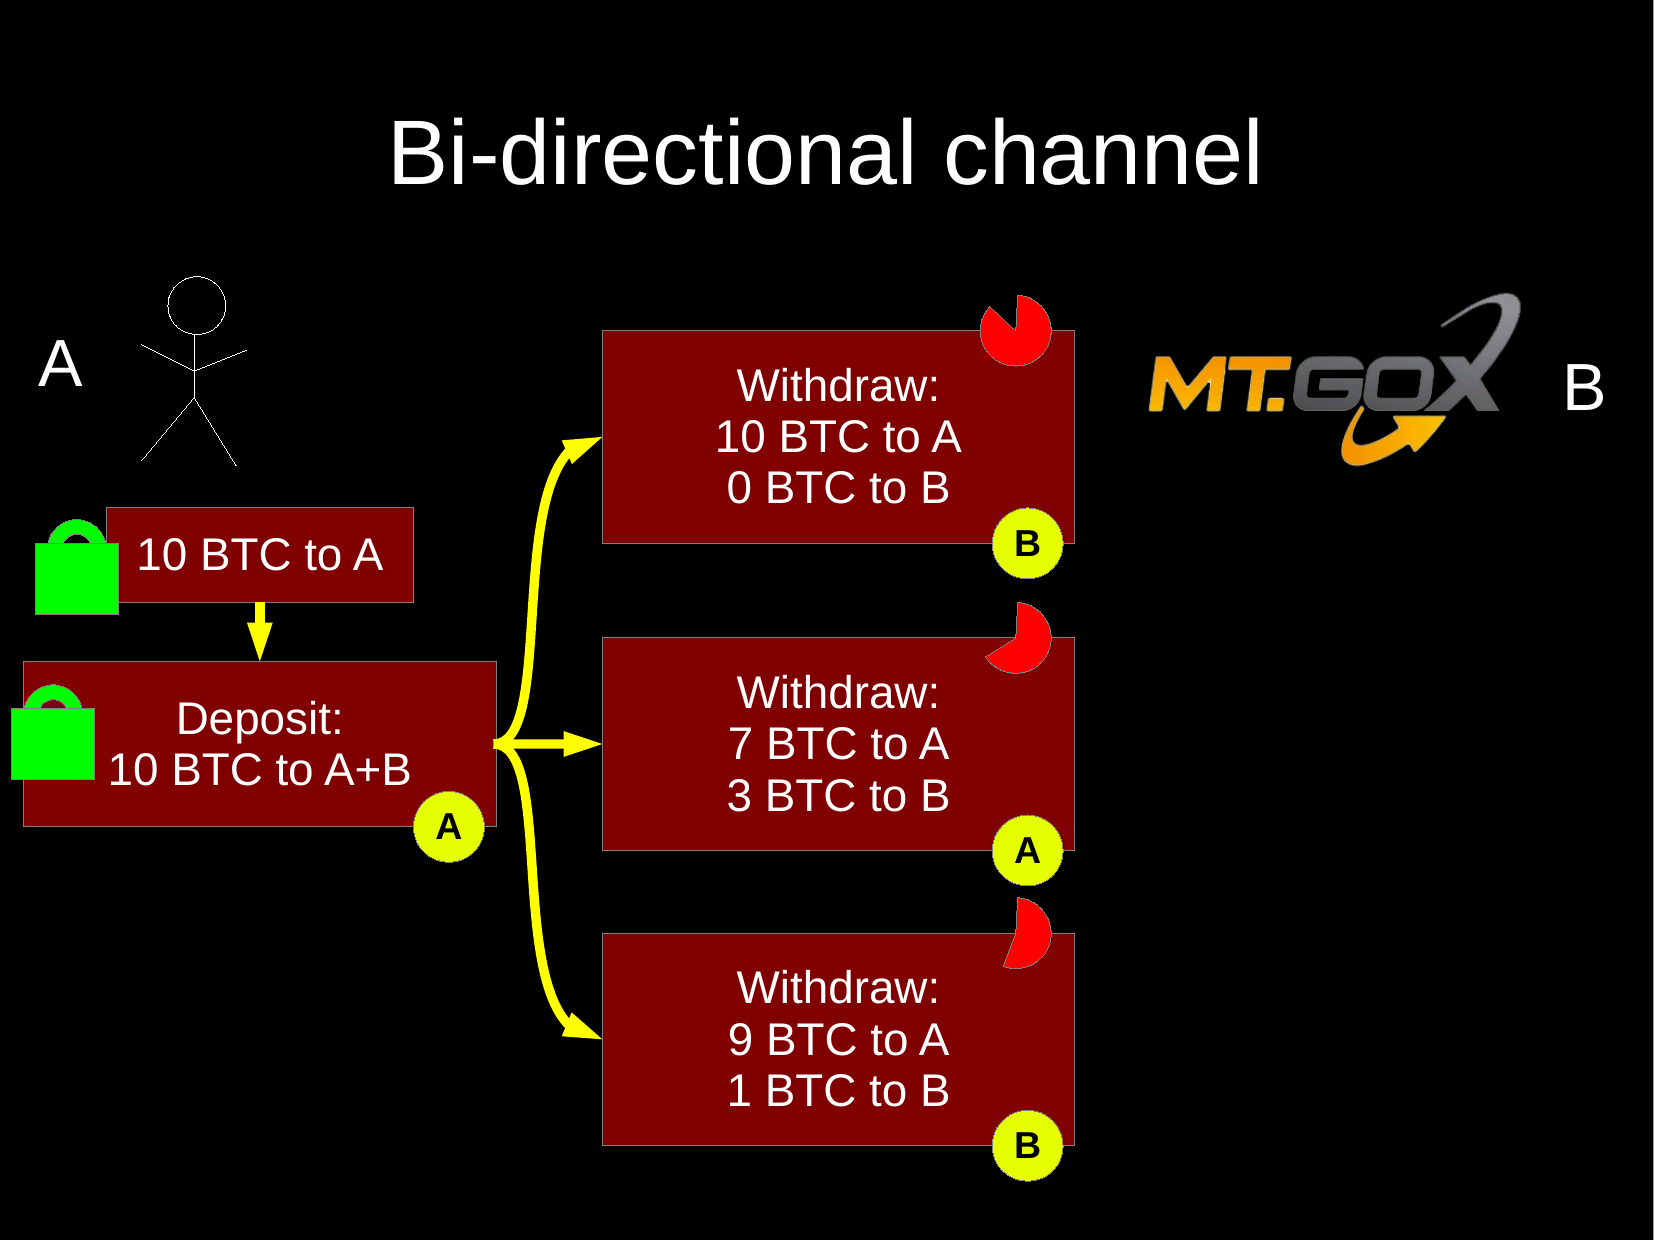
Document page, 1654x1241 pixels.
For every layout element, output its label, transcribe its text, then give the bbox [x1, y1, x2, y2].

text_box A [992, 814, 1064, 886]
text_box Withdraw: 10 BTC to A 0 BTC to B [602, 330, 1075, 544]
text_box B [992, 507, 1064, 579]
text_box [1003, 897, 1052, 969]
text_box A [413, 791, 485, 863]
title Bi-directional channel [82, 49, 1571, 257]
text_box [35, 519, 119, 615]
text_box Withdraw: 7 BTC to A 3 BTC to B [602, 637, 1075, 851]
text_box 10 BTC to A [106, 507, 414, 603]
text_box [980, 295, 1052, 367]
text_box B [1547, 342, 1622, 432]
text_box Withdraw: 9 BTC to A 1 BTC to B [602, 933, 1075, 1146]
text_box [985, 602, 1052, 674]
text_box [11, 684, 95, 780]
text_box B [992, 1110, 1064, 1182]
text_box Deposit: 10 BTC to A+B [23, 661, 497, 827]
text_box A [23, 318, 98, 409]
picture [1145, 285, 1524, 475]
